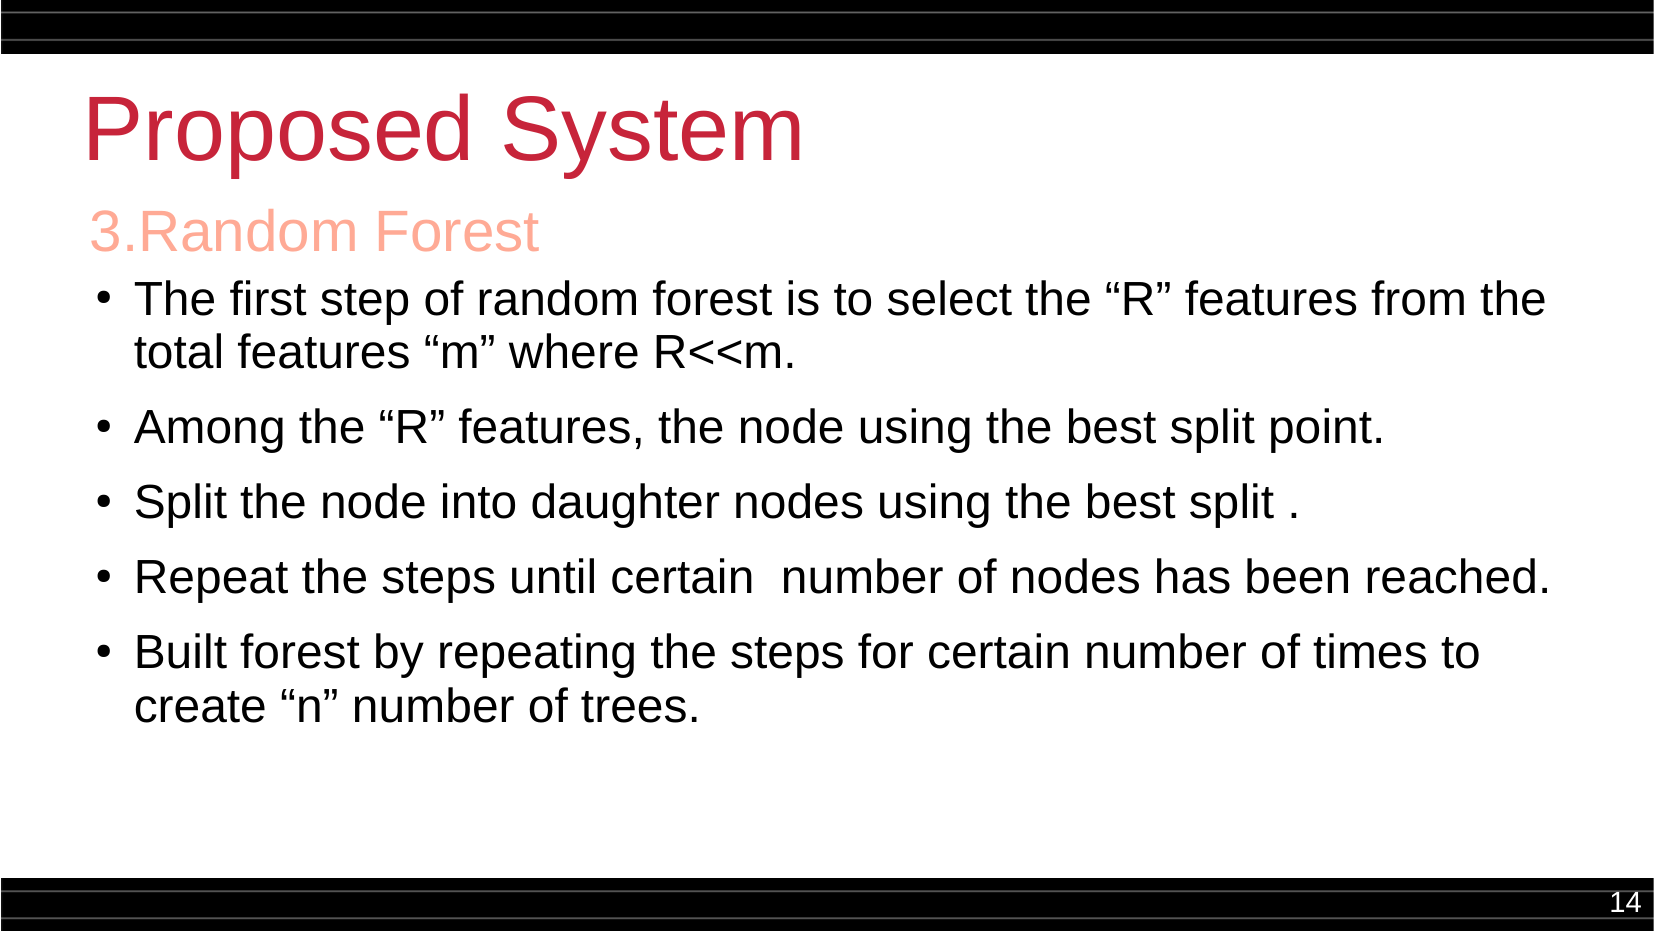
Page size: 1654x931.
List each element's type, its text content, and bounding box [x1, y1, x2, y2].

picture [1, 878, 1654, 931]
text_box 3.Random Forest [75, 191, 556, 272]
list The first step of random forest is to select the “R” features from the total features “m” where R<<m. Among the “R” features, the node using the best split point. Split the node into daughter nodes using the best split . Repeat the steps until certain number of nodes has been reached. Built forest by repeating the steps for certain number of times to create “n” number of trees. [82, 271, 1571, 758]
picture [1, 0, 1654, 54]
title Proposed System [82, 69, 1571, 188]
